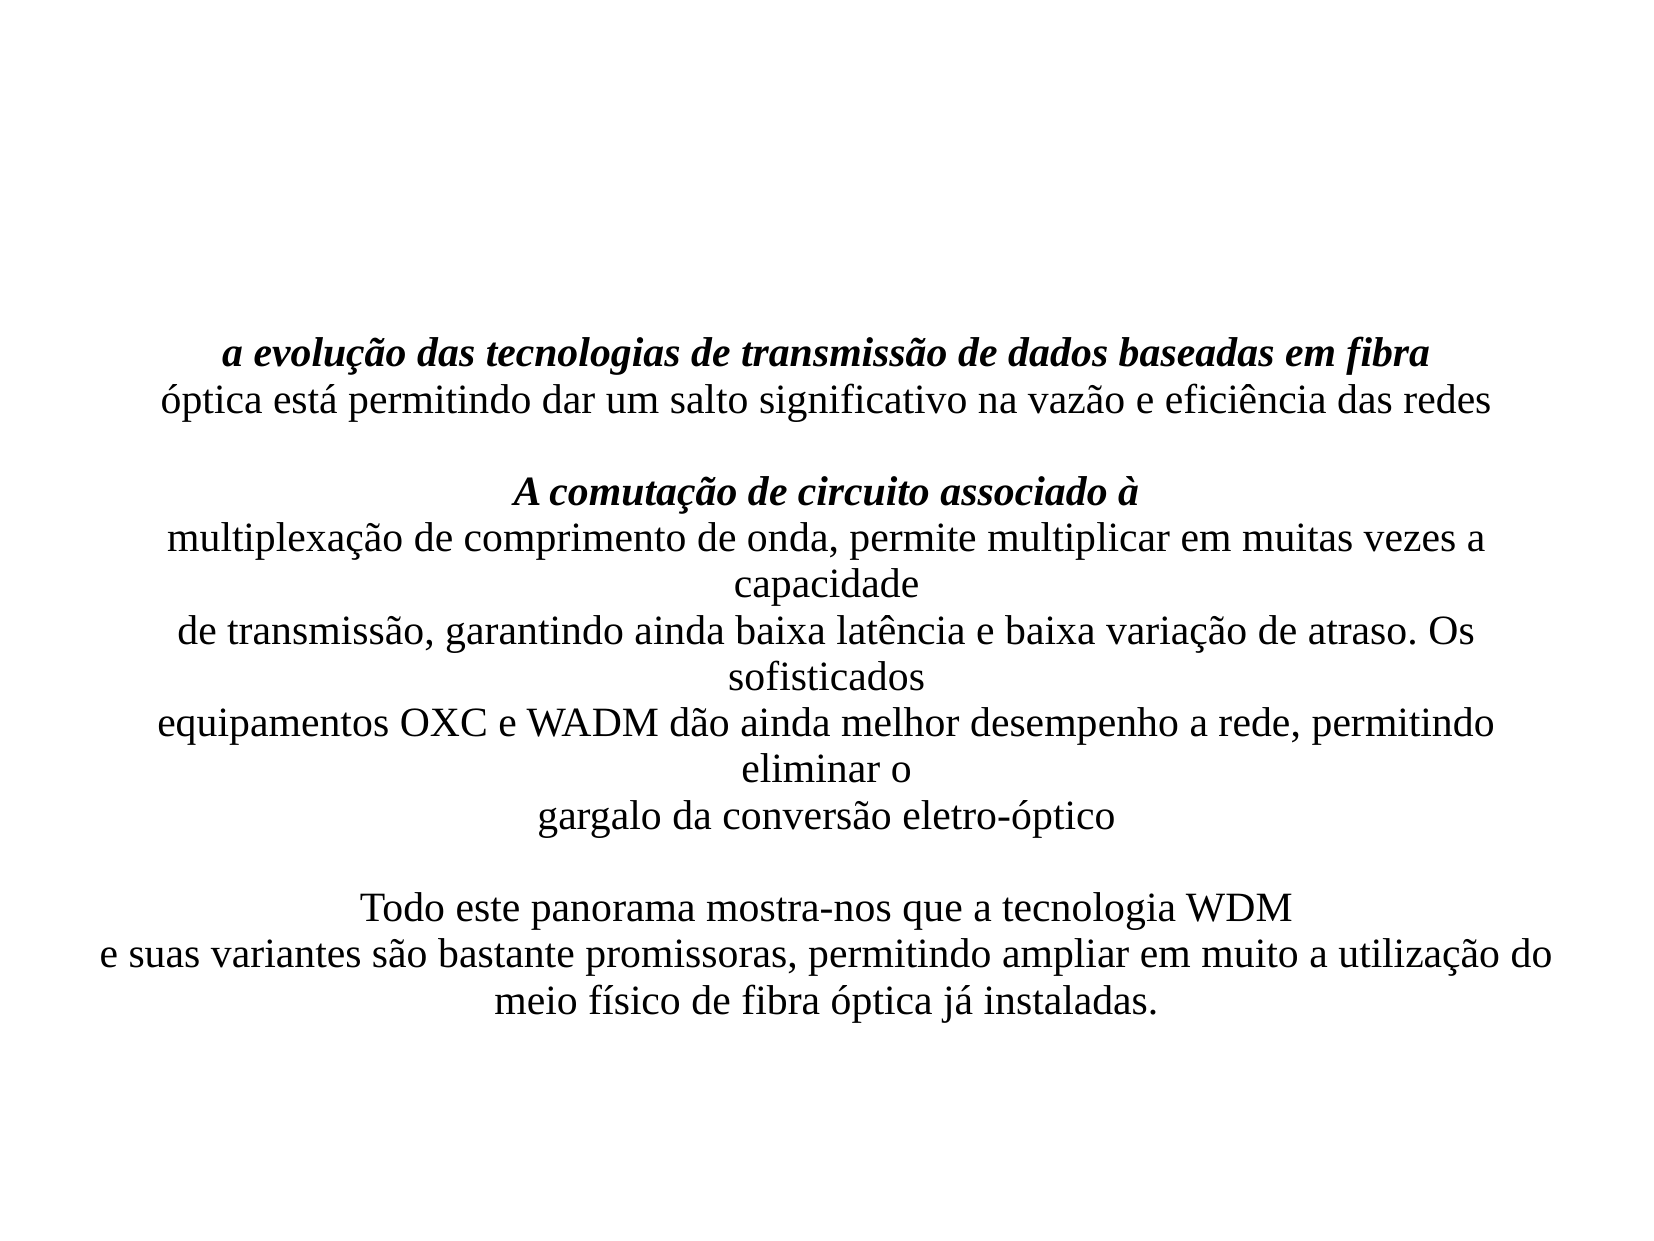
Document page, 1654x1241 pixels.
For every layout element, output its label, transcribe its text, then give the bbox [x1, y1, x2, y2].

subtitle a evolução das tecnologias de transmissão de dados baseadas em fibra óptica está permitindo dar um salto significativo na vazão e eficiência das redes A comutação de circuito associado à multiplexação de comprimento de onda, permite multiplicar em muitas vezes a capacidade de transmissão, garantindo ainda baixa latência e baixa variação de atraso. Os sofisticados equipamentos OXC e WADM dão ainda melhor desempenho a rede, permitindo eliminar o gargalo da conversão eletro-óptico Todo este panorama mostra-nos que a tecnologia WDM e suas variantes são bastante promissoras, permitindo ampliar em muito a utilização do meio físico de fibra óptica já instaladas. [82, 297, 1571, 1102]
